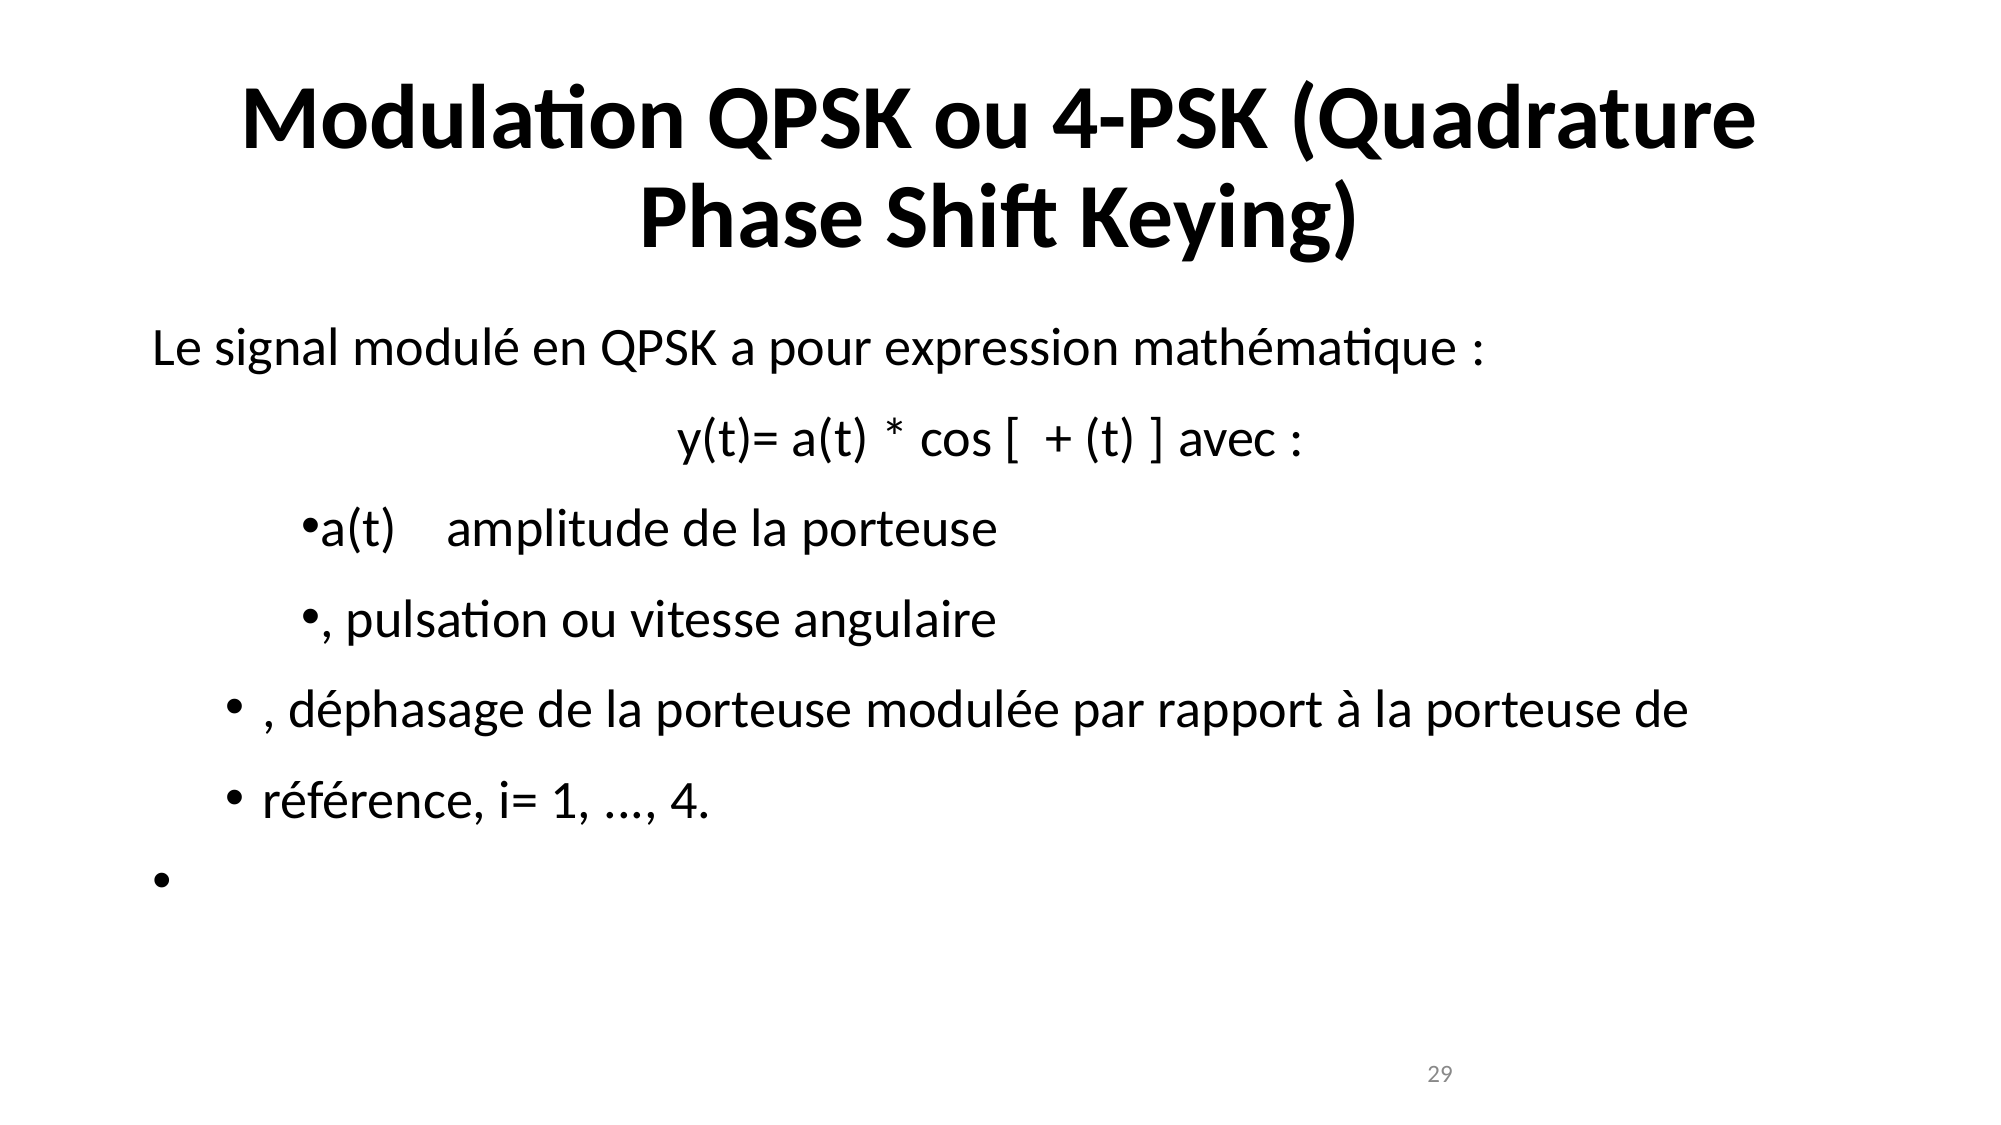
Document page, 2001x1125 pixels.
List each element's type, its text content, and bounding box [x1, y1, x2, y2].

list Le signal modulé en QPSK a pour expression mathématique : y(t)= a(t) * cos [ + (t) ] avec : a(t) amplitude de la porteuse , pulsation ou vitesse angulaire , déphasage de la porteuse modulée par rapport à la porteuse de référence, i= 1, ..., 4. [137, 299, 1863, 1014]
title Modulation QPSK ou 4-PSK (Quadrature Phase Shift Keying) [137, 59, 1863, 278]
text_box [1412, 1042, 1863, 1103]
